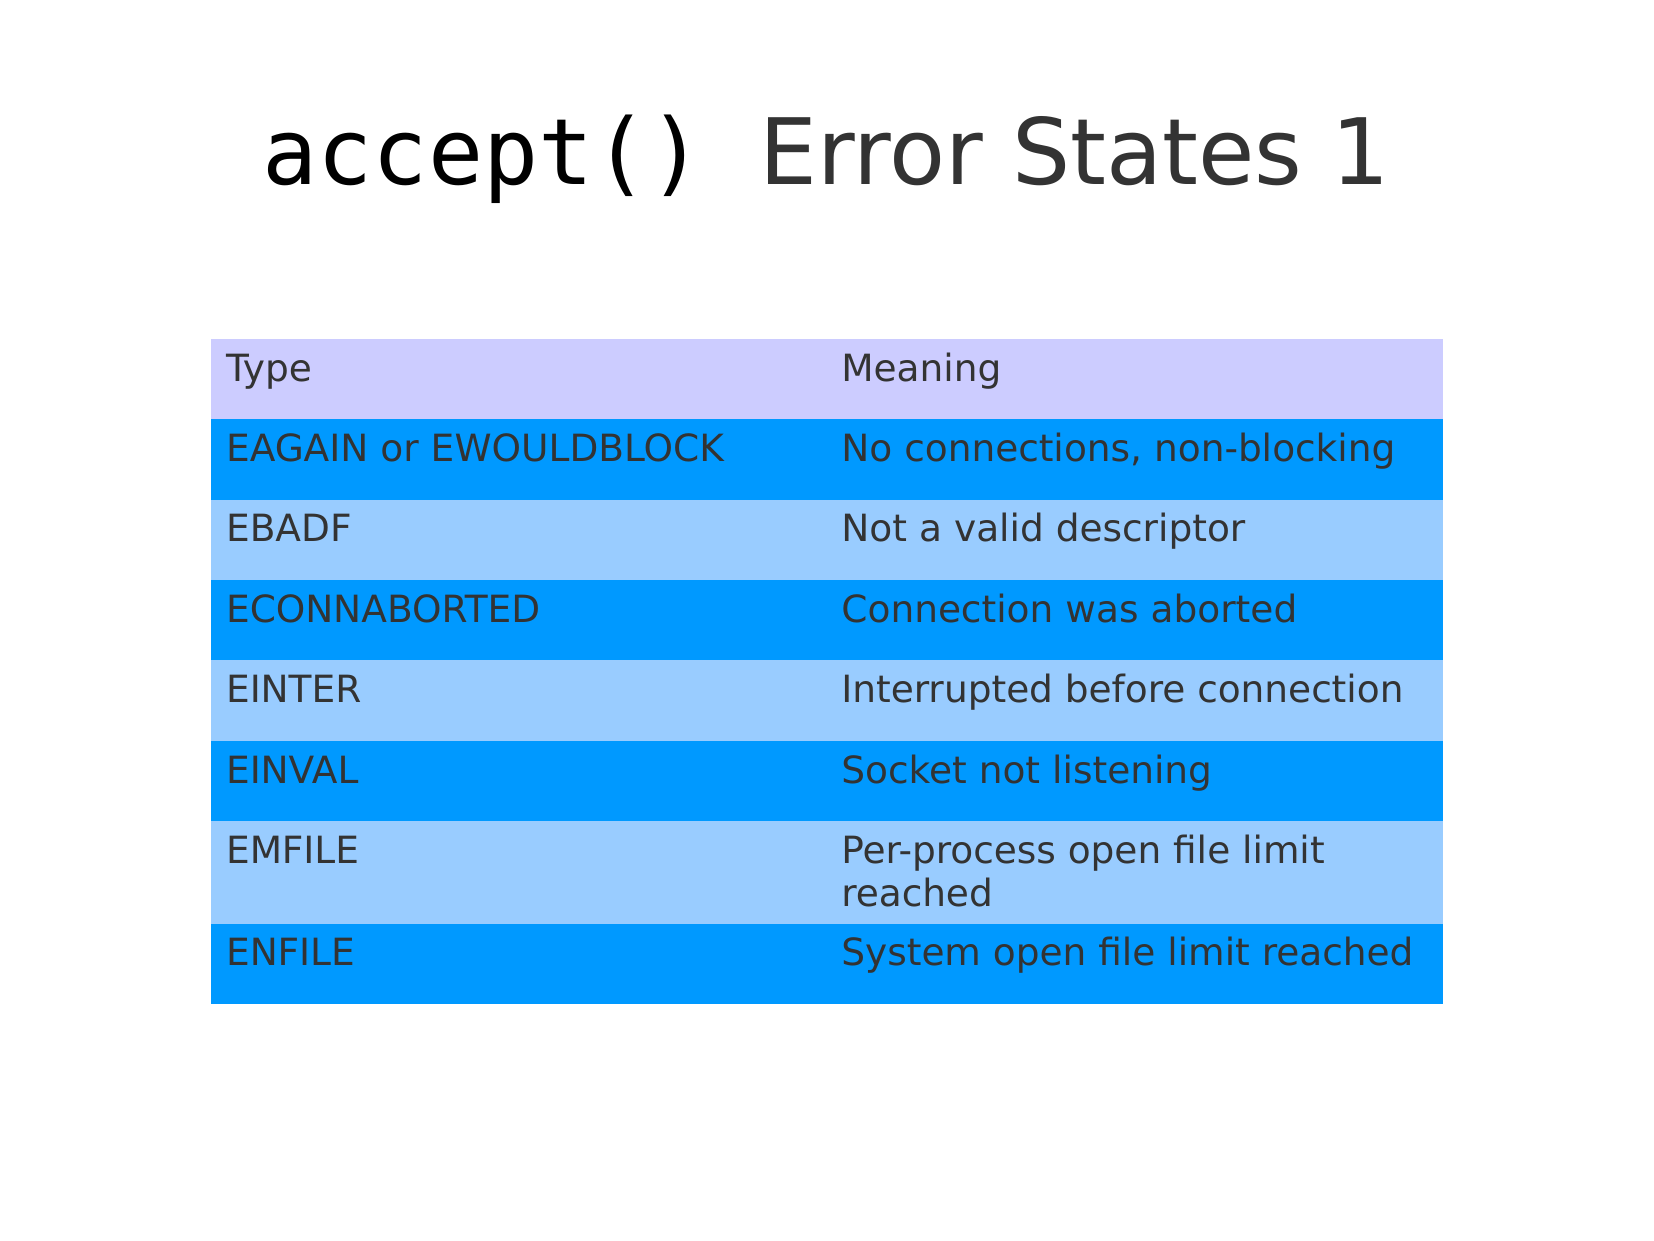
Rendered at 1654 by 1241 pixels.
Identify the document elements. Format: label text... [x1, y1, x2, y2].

table_header Meaning [827, 339, 1443, 419]
table_cell Not a valid descriptor [827, 500, 1443, 580]
table_cell EINVAL [211, 741, 827, 821]
table_cell Per-process open file limit reached [827, 821, 1443, 924]
table_header Type [211, 339, 827, 419]
table_cell ENFILE [211, 924, 827, 1004]
title accept() Error States 1 [82, 56, 1571, 250]
table_cell EBADF [211, 500, 827, 580]
table_cell EINTER [211, 660, 827, 741]
table_cell System open file limit reached [827, 924, 1443, 1004]
table_cell EAGAIN or EWOULDBLOCK [211, 419, 827, 500]
table_cell No connections, non-blocking [827, 419, 1443, 500]
table_cell EMFILE [211, 821, 827, 924]
table_cell ECONNABORTED [211, 580, 827, 660]
table_cell Interrupted before connection [827, 660, 1443, 741]
table_cell Connection was aborted [827, 580, 1443, 660]
table_cell Socket not listening [827, 741, 1443, 821]
